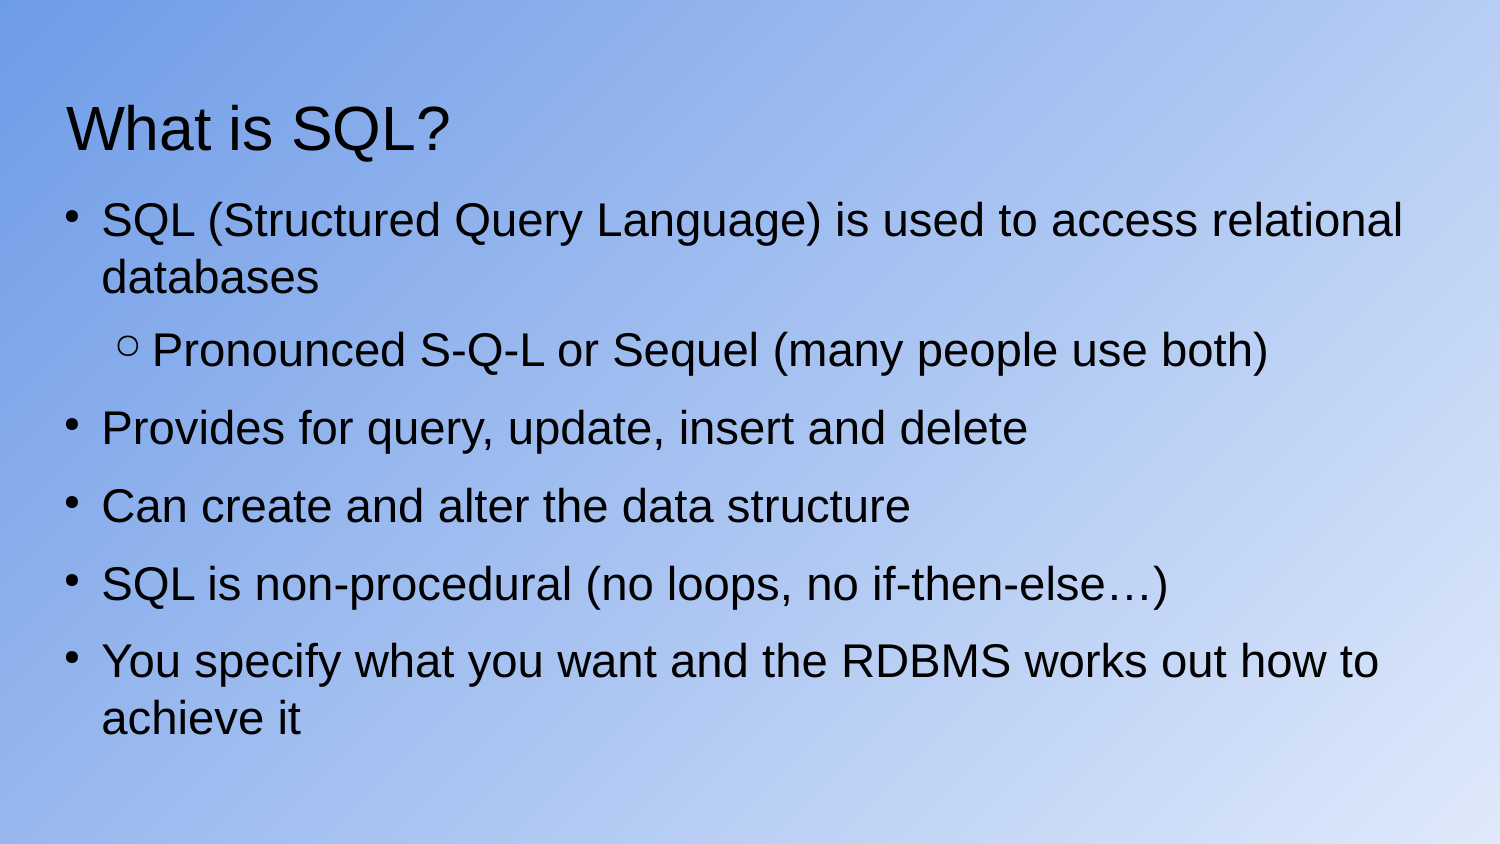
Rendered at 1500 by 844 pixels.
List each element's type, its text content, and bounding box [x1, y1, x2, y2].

title What is SQL? [51, 72, 1449, 167]
list SQL (Structured Query Language) is used to access relational databases Pronounced S-Q-L or Sequel (many people use both) Provides for query, update, insert and delete Can create and alter the data structure SQL is non-procedural (no loops, no if-then-else…) You specify what you want and the RDBMS works out how to achieve it [51, 189, 1449, 750]
